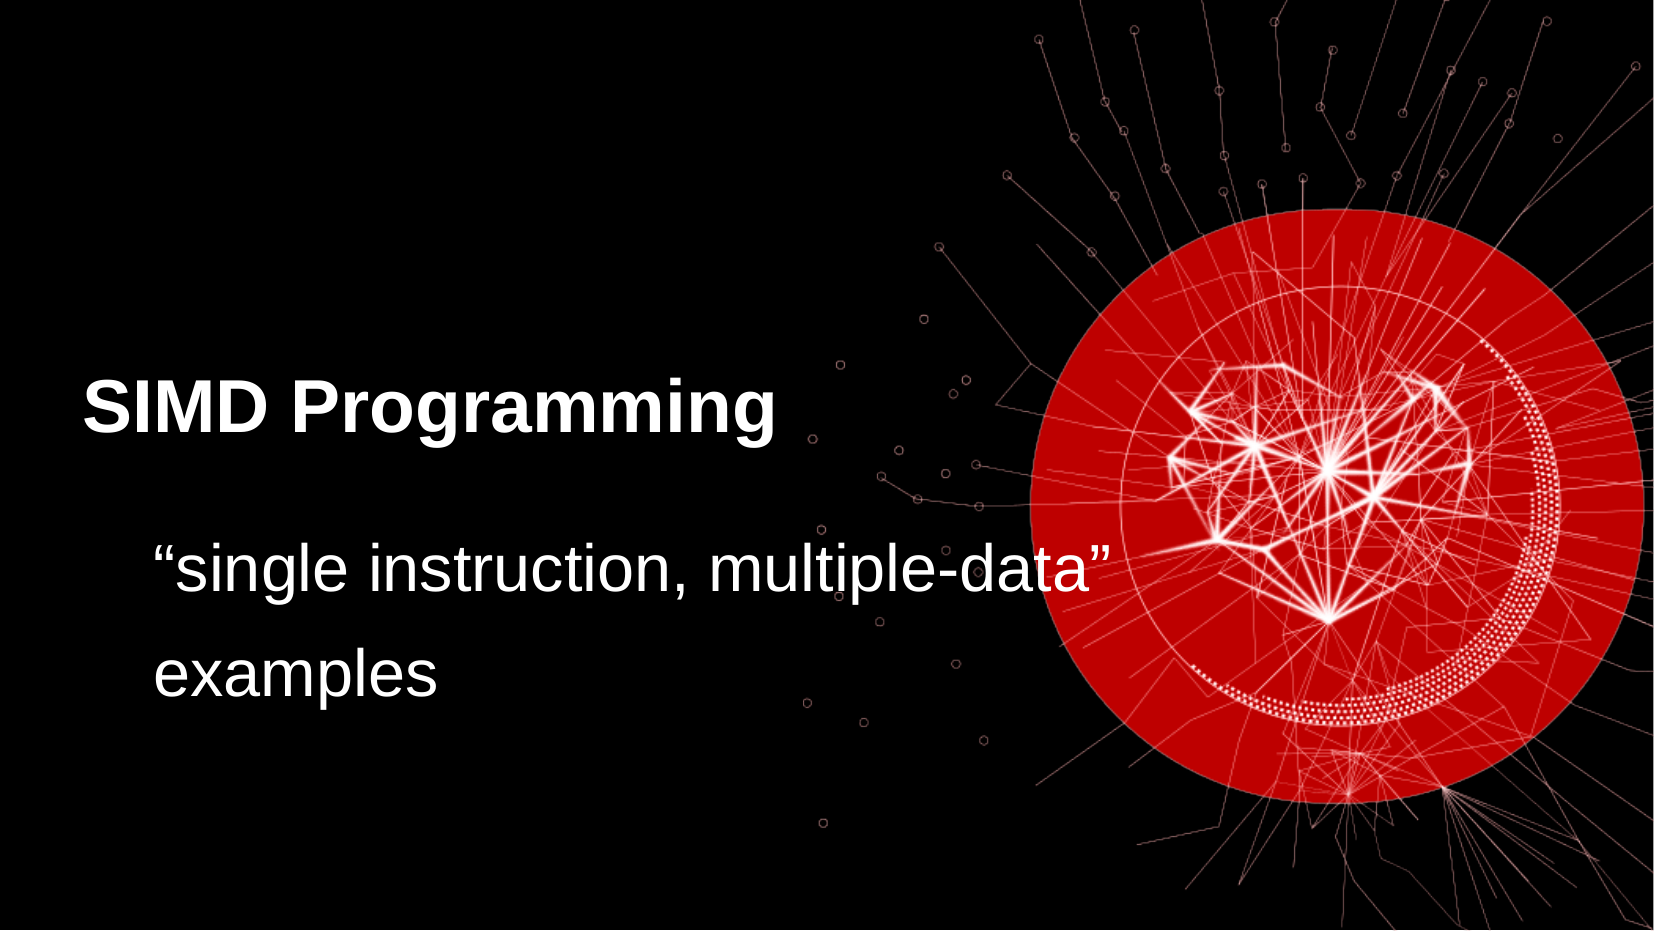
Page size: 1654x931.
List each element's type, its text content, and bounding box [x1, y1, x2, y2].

picture [803, 0, 1654, 931]
title SIMD Programming [82, 328, 1571, 485]
list “single instruction, multiple-data” examples [82, 531, 1571, 875]
